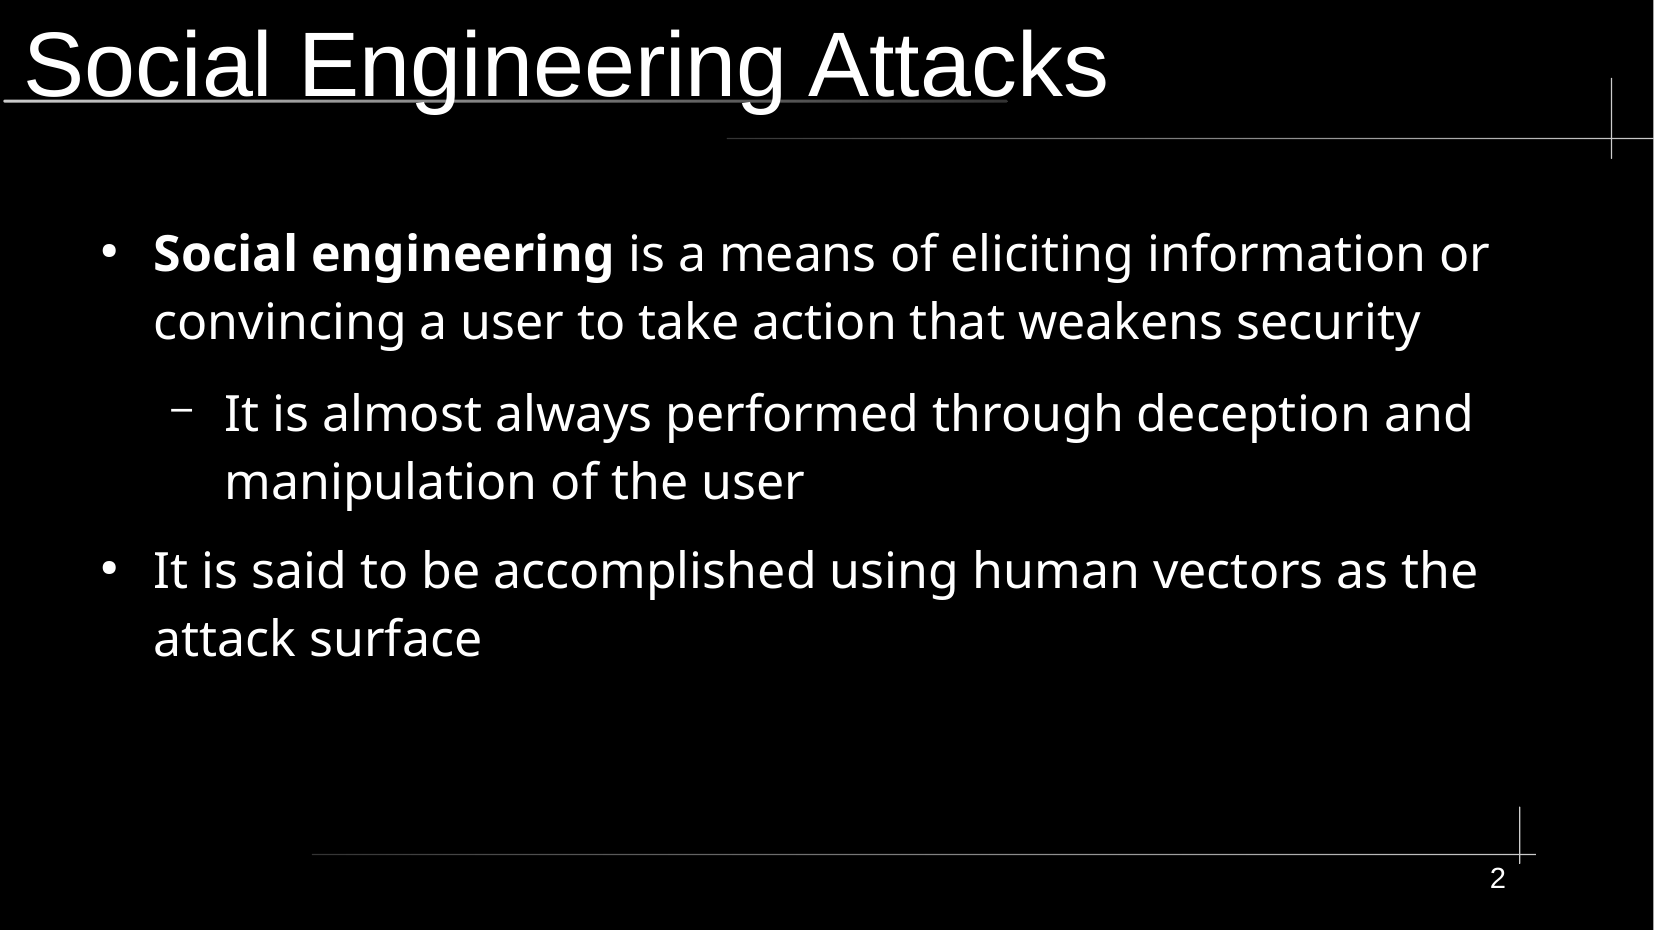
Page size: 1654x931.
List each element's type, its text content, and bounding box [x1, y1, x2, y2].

title Social Engineering Attacks [23, 11, 1589, 119]
list Social engineering is a means of eliciting information or convincing a user to take action that weakens security It is almost always performed through deception and manipulation of the user It is said to be accomplished using human vectors as the attack surface [82, 217, 1571, 758]
